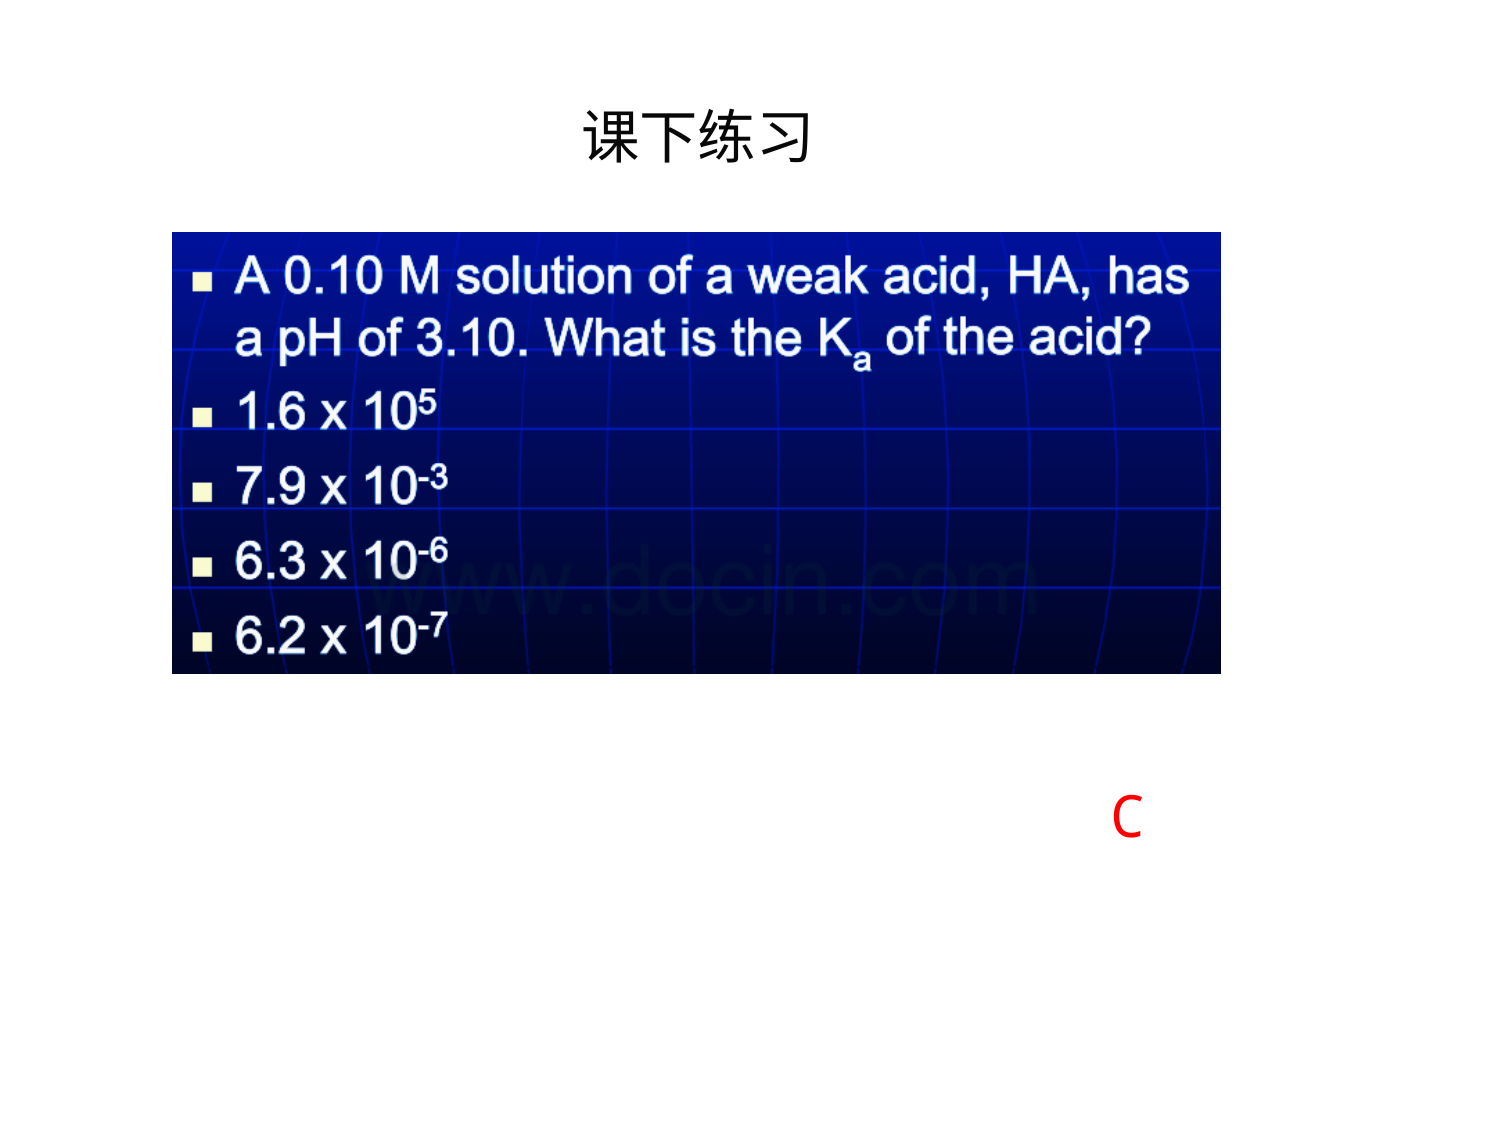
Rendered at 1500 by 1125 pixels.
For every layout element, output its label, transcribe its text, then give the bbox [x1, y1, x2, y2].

picture [172, 232, 1221, 674]
text_box 课下练习 [566, 78, 833, 179]
text_box C [1095, 757, 1155, 858]
